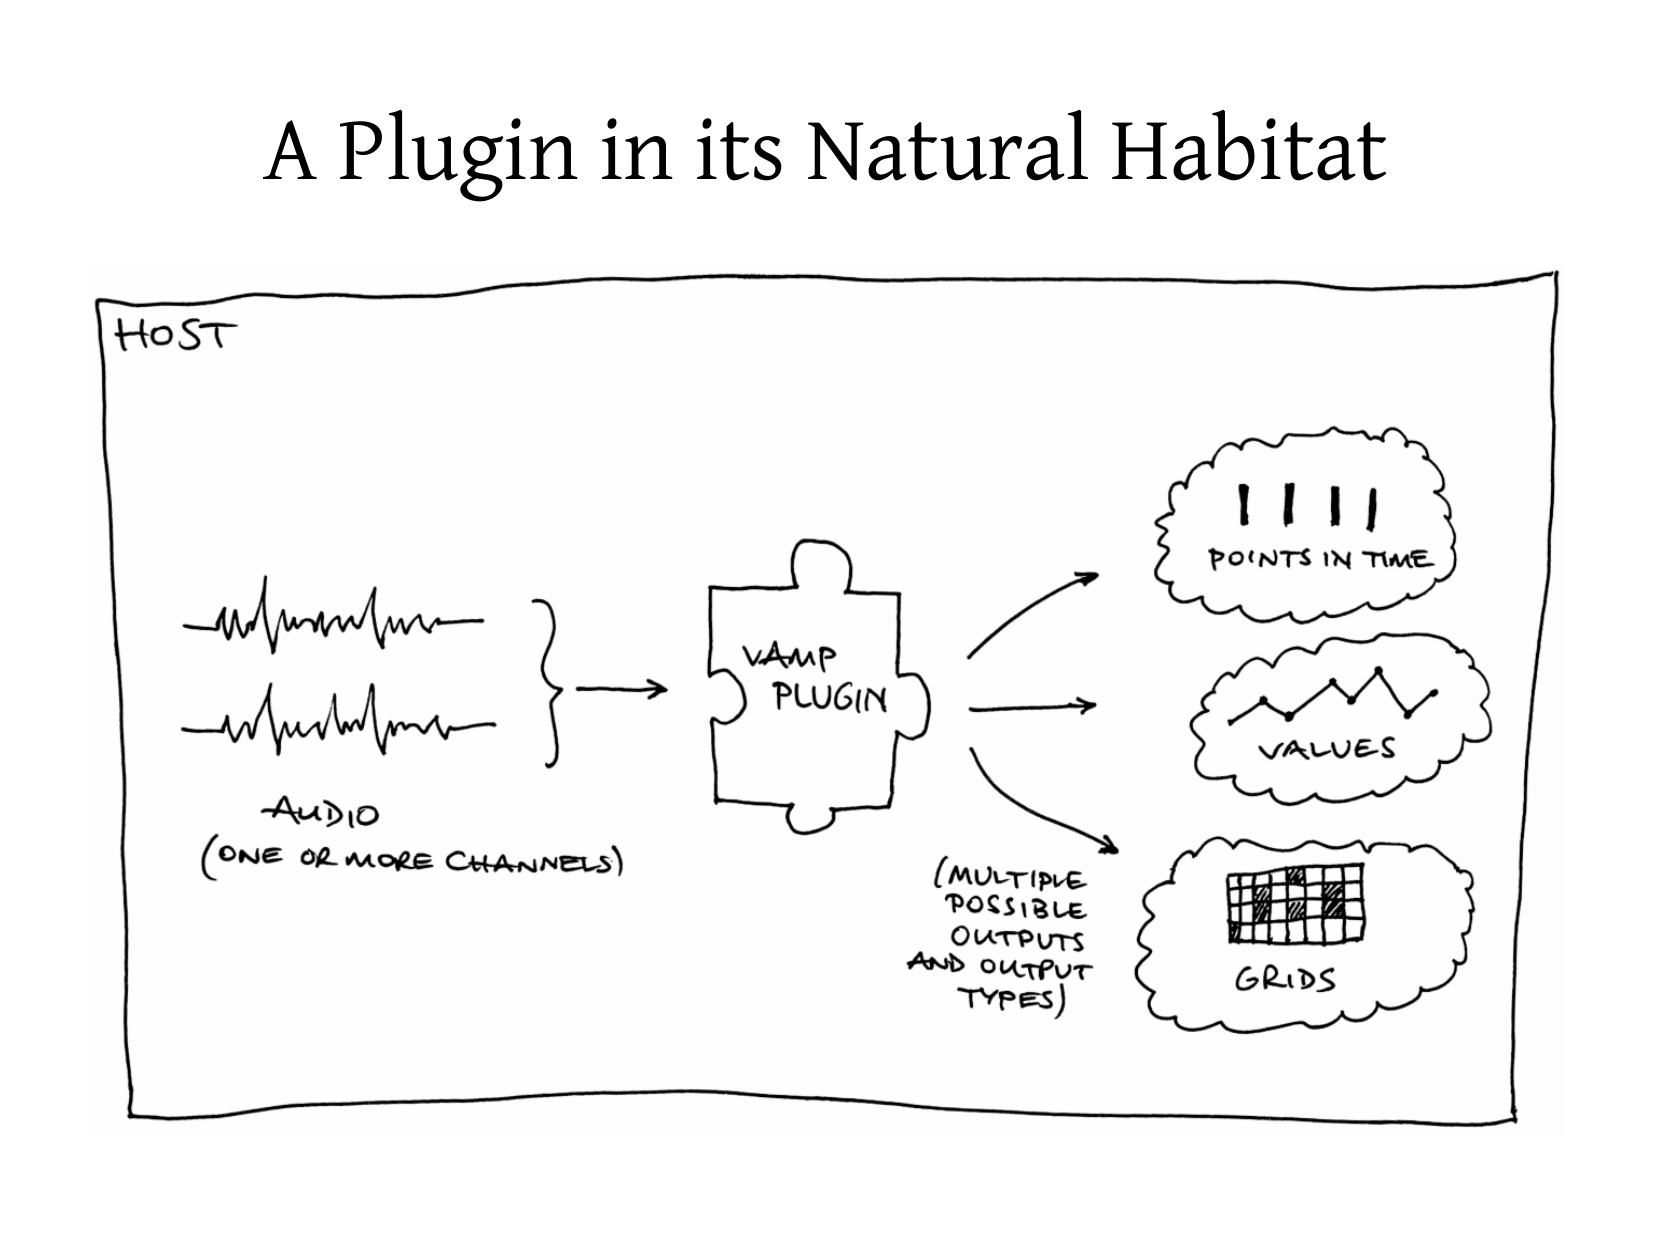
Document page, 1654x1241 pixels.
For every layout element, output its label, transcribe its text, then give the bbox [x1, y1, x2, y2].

picture [88, 265, 1565, 297]
picture [88, 1102, 1565, 1137]
subtitle [82, 297, 1571, 1102]
title A Plugin in its Natural Habitat [82, 56, 1571, 250]
